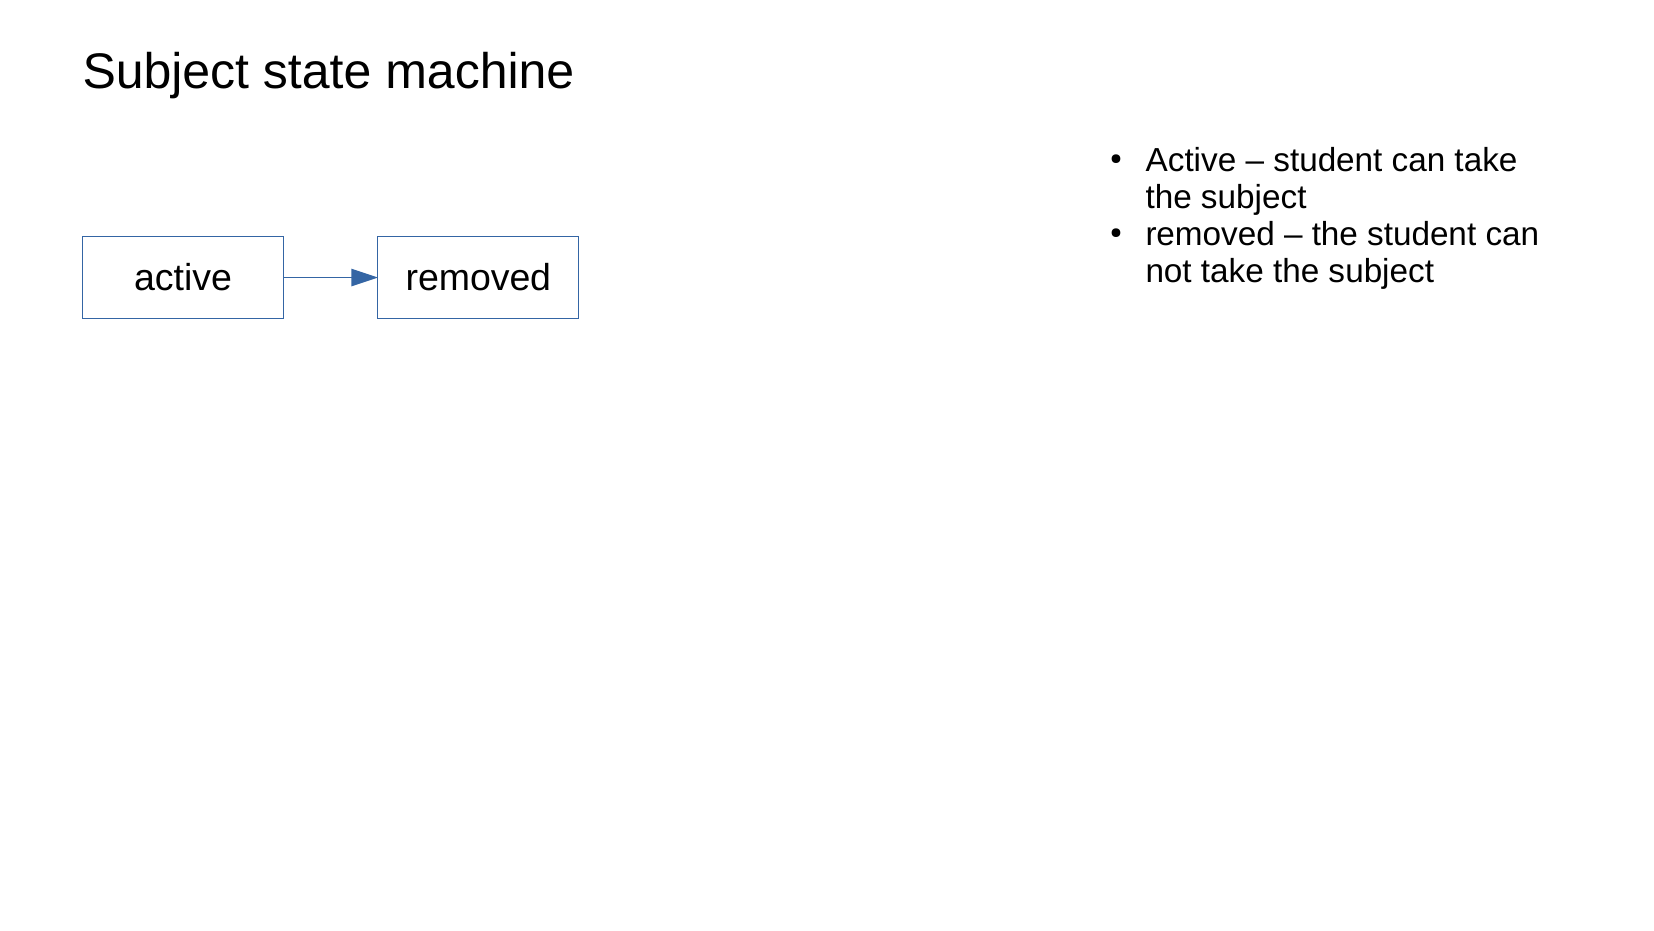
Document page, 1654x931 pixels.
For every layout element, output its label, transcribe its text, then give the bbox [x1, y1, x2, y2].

text_box Active – student can take the subject removed – the student can not take the subject [1110, 141, 1572, 390]
title Subject state machine [82, 37, 1571, 107]
text_box removed [377, 236, 579, 319]
text_box active [82, 236, 284, 319]
